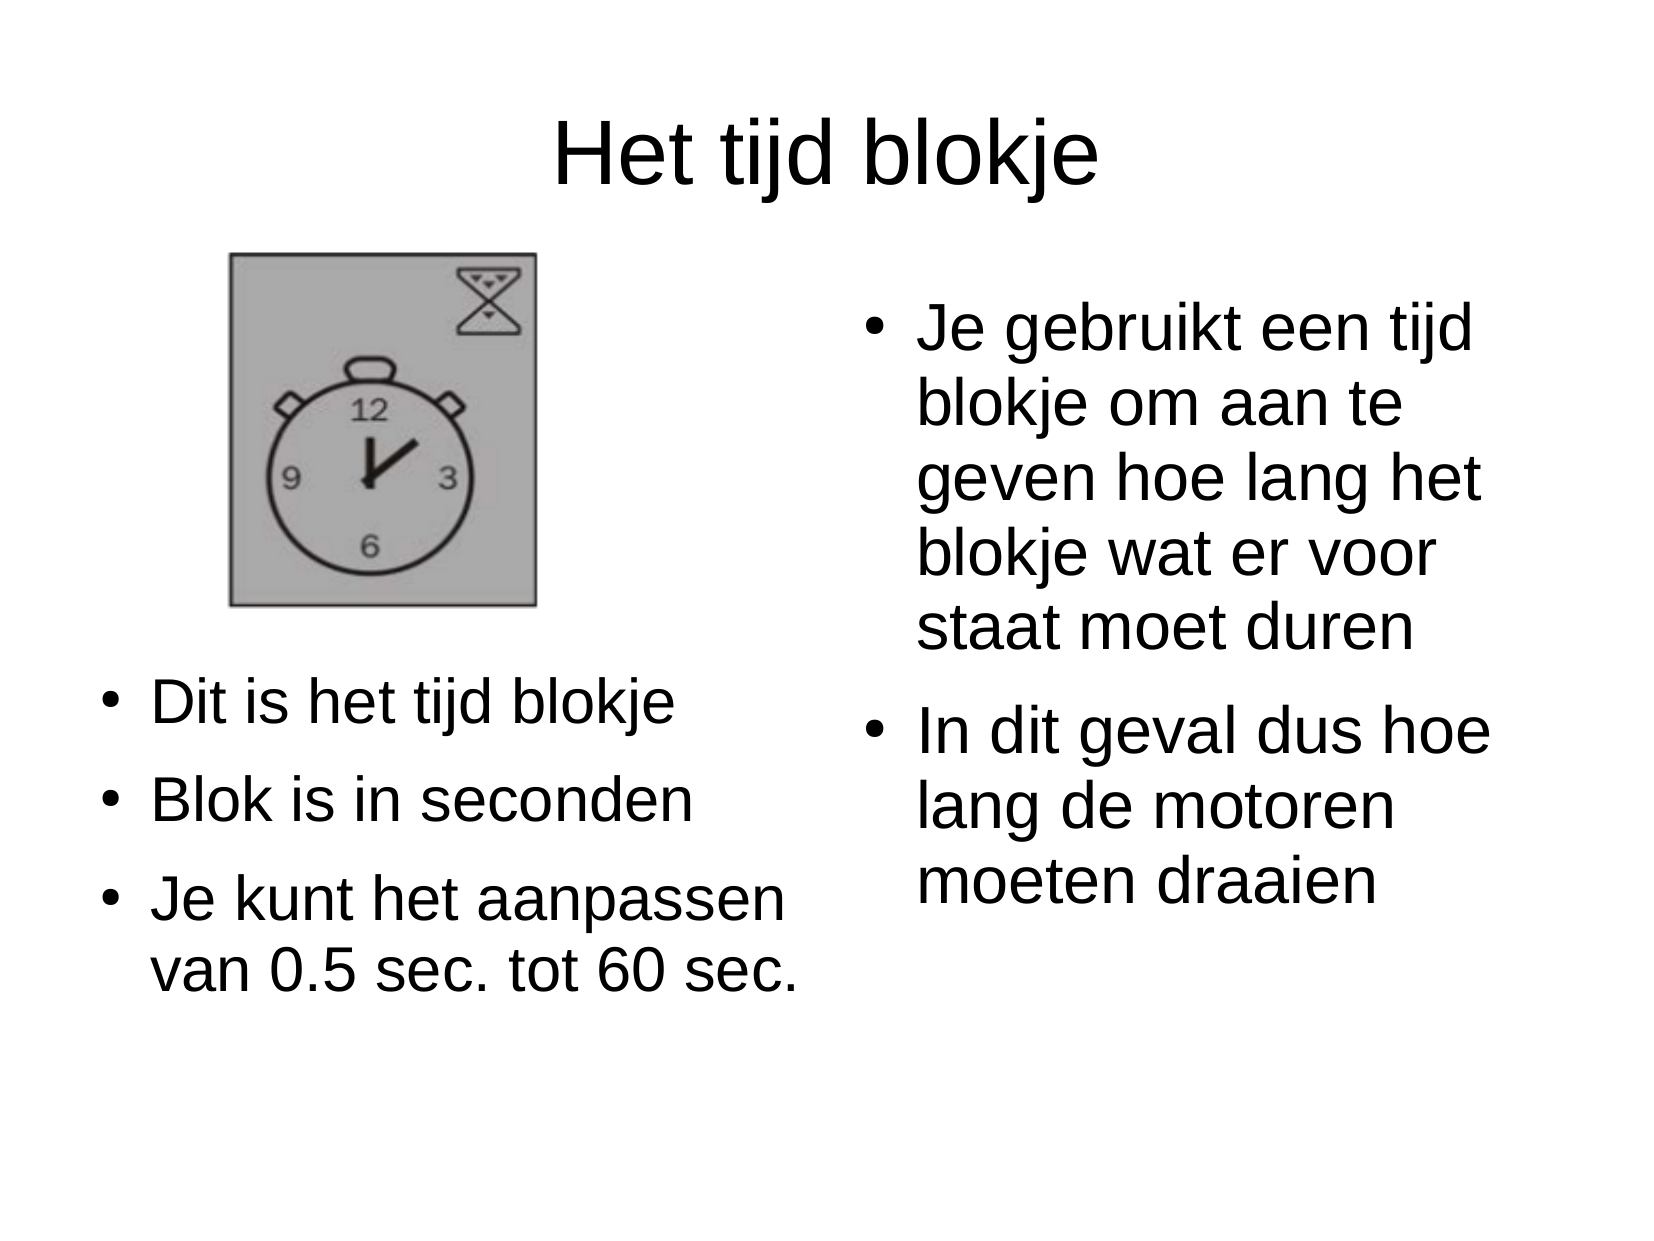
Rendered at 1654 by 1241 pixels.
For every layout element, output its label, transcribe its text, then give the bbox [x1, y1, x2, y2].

picture [224, 245, 544, 615]
title Het tijd blokje [82, 49, 1571, 257]
list Dit is het tijd blokje Blok is in seconden Je kunt het aanpassen van 0.5 sec. tot 60 sec. [82, 665, 809, 1009]
list Je gebruikt een tijd blokje om aan te geven hoe lang het blokje wat er voor staat moet duren In dit geval dus hoe lang de motoren moeten draaien [845, 290, 1572, 1010]
